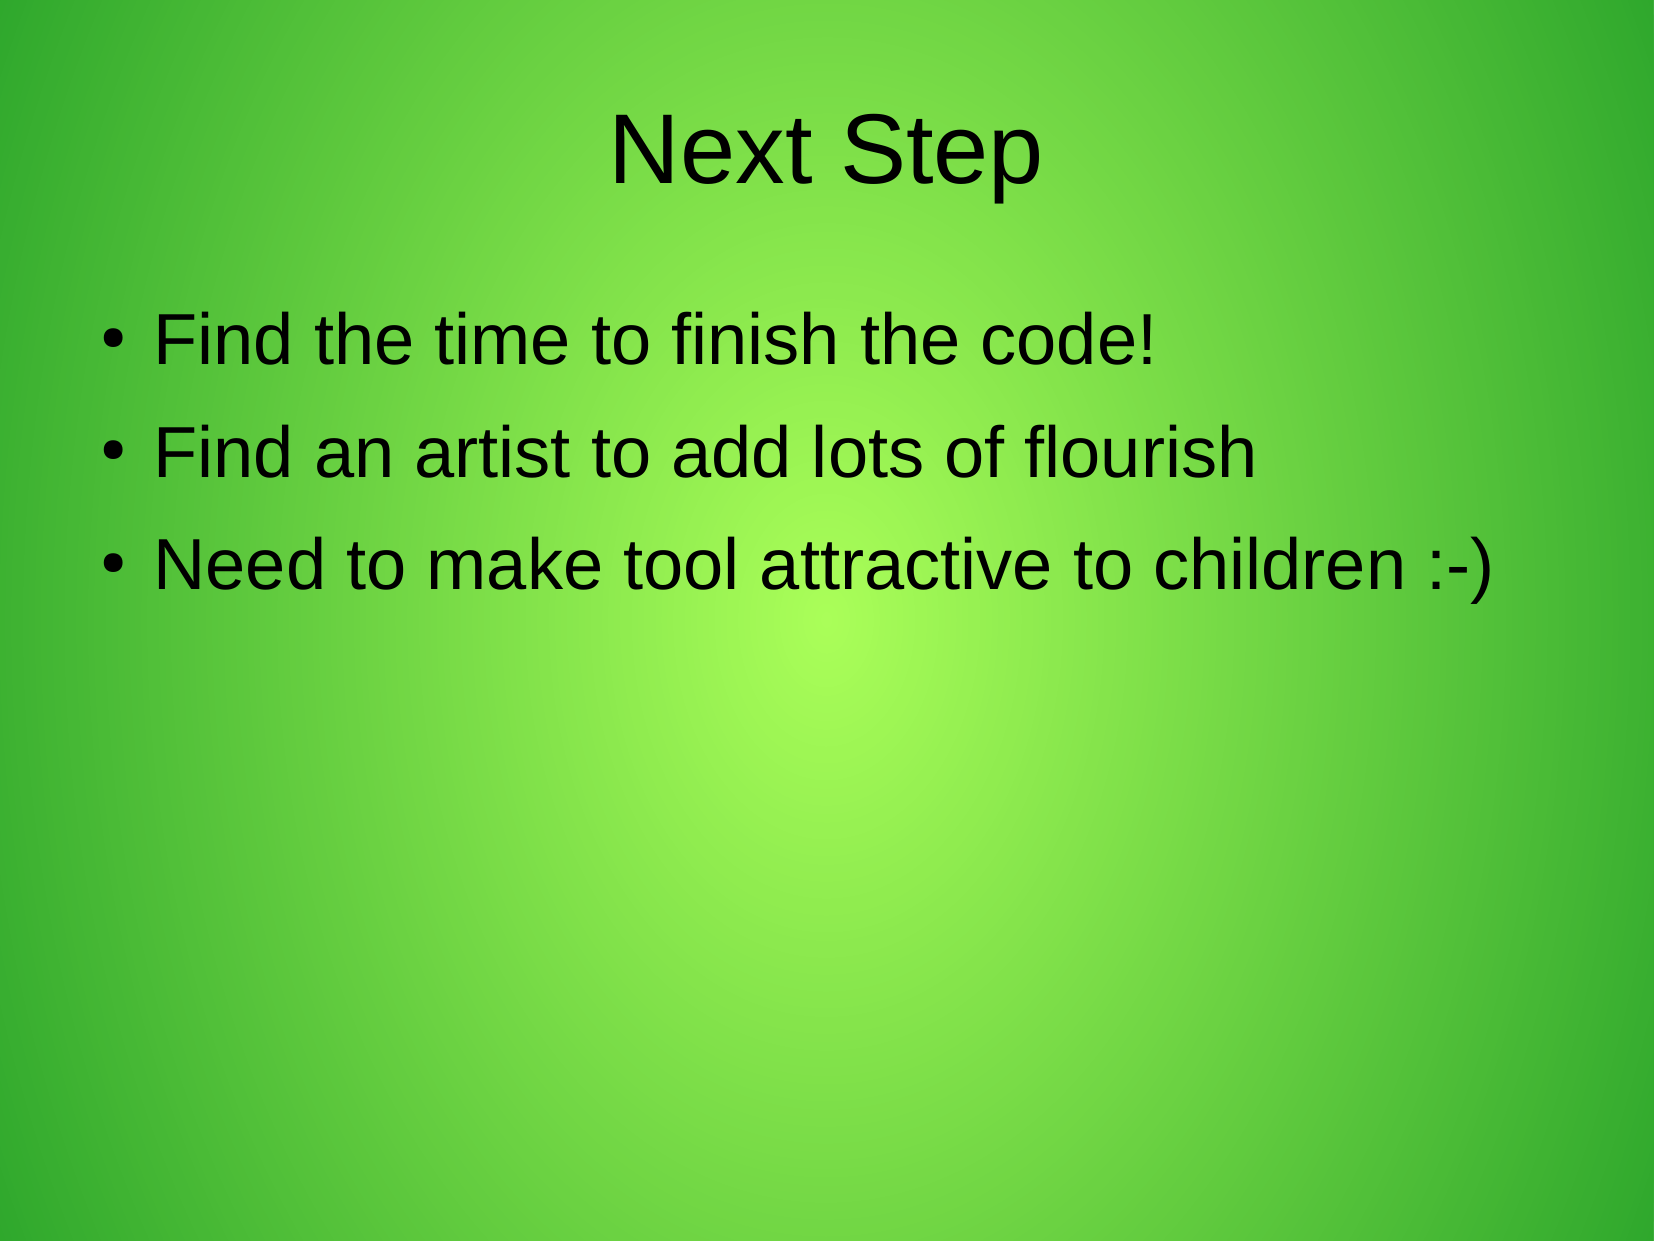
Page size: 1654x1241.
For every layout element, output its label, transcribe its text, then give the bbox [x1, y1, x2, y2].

list Find the time to finish the code! Find an artist to add lots of flourish Need to make tool attractive to children :-) [82, 299, 1571, 1019]
title Next Step [82, 47, 1571, 252]
